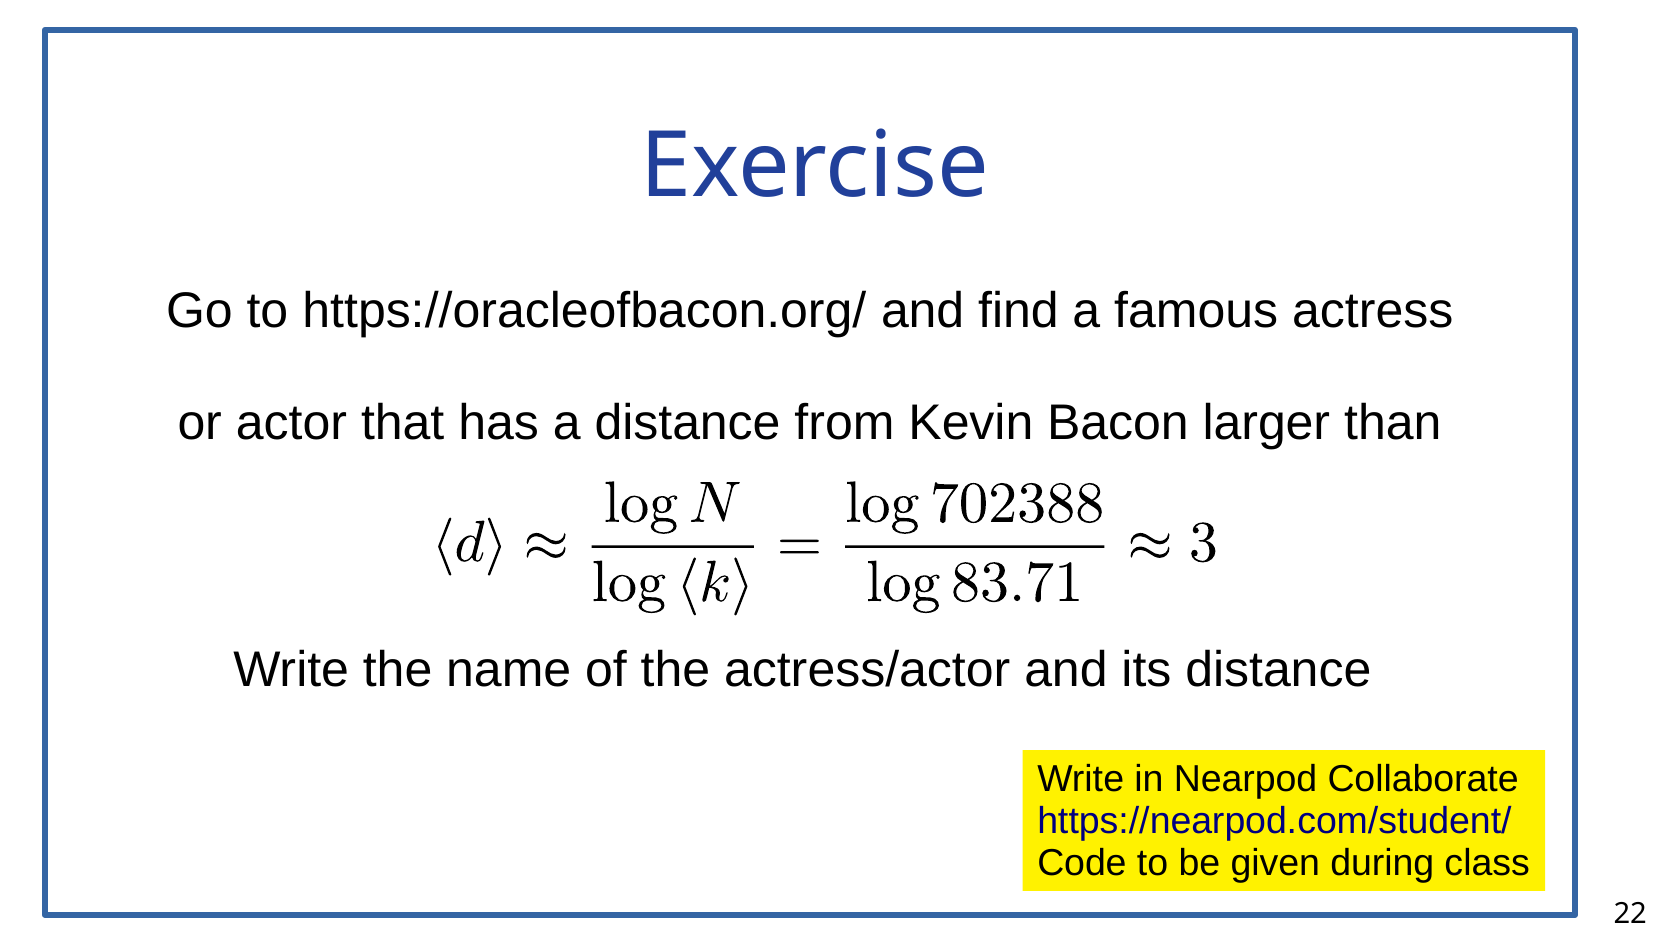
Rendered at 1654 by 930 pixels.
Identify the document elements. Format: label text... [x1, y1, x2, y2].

text_box Go to https://oracleofbacon.org/ and find a famous actress or actor that has a distance from Kevin Bacon larger than Write the name of the actress/actor and its distance [135, 219, 1486, 704]
text_box [431, 481, 1218, 616]
title Exercise [70, 46, 1559, 275]
text_box Write in Nearpod Collaborate https://nearpod.com/student/ Code to be given during class [1022, 750, 1546, 891]
